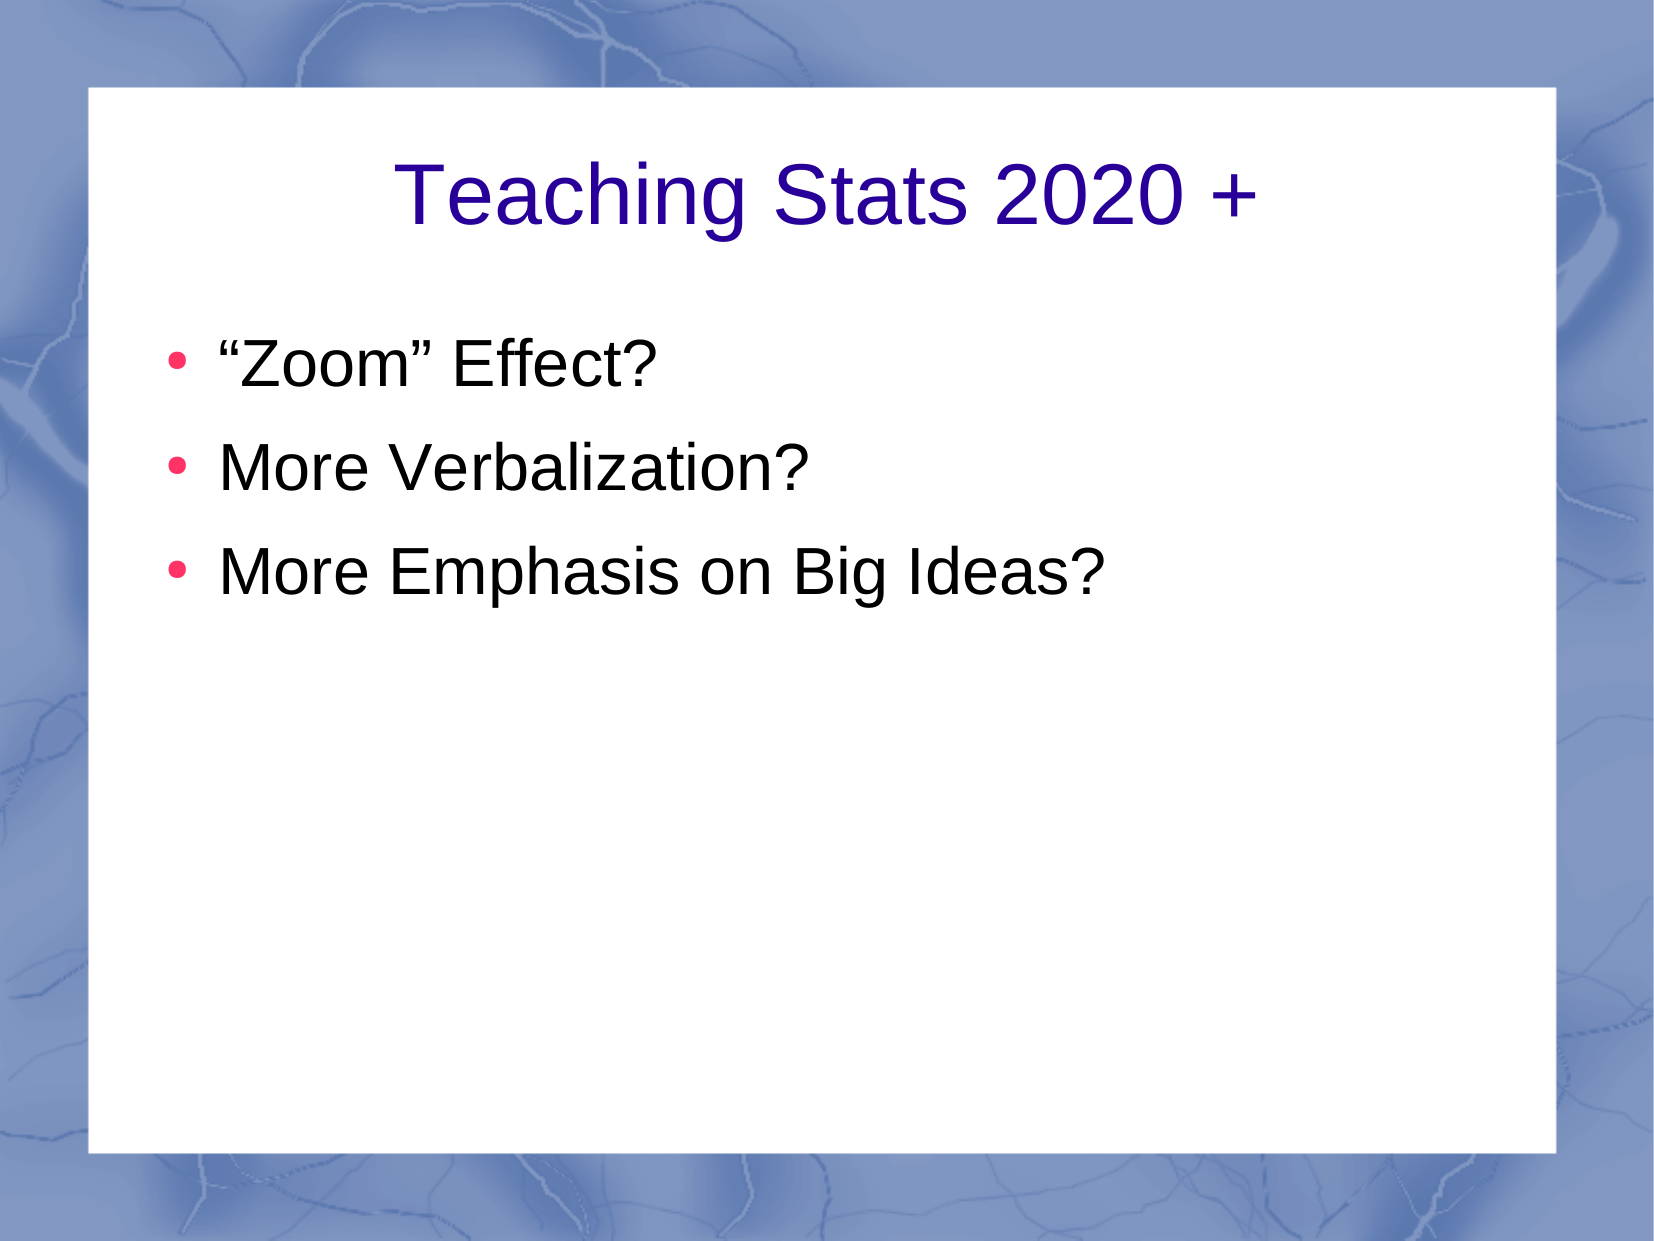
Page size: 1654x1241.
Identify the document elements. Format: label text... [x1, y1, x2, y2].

picture [0, 0, 1654, 1241]
list “Zoom” Effect? More Verbalization? More Emphasis on Big Ideas? [147, 325, 1506, 1010]
title Teaching Stats 2020 + [118, 90, 1536, 298]
